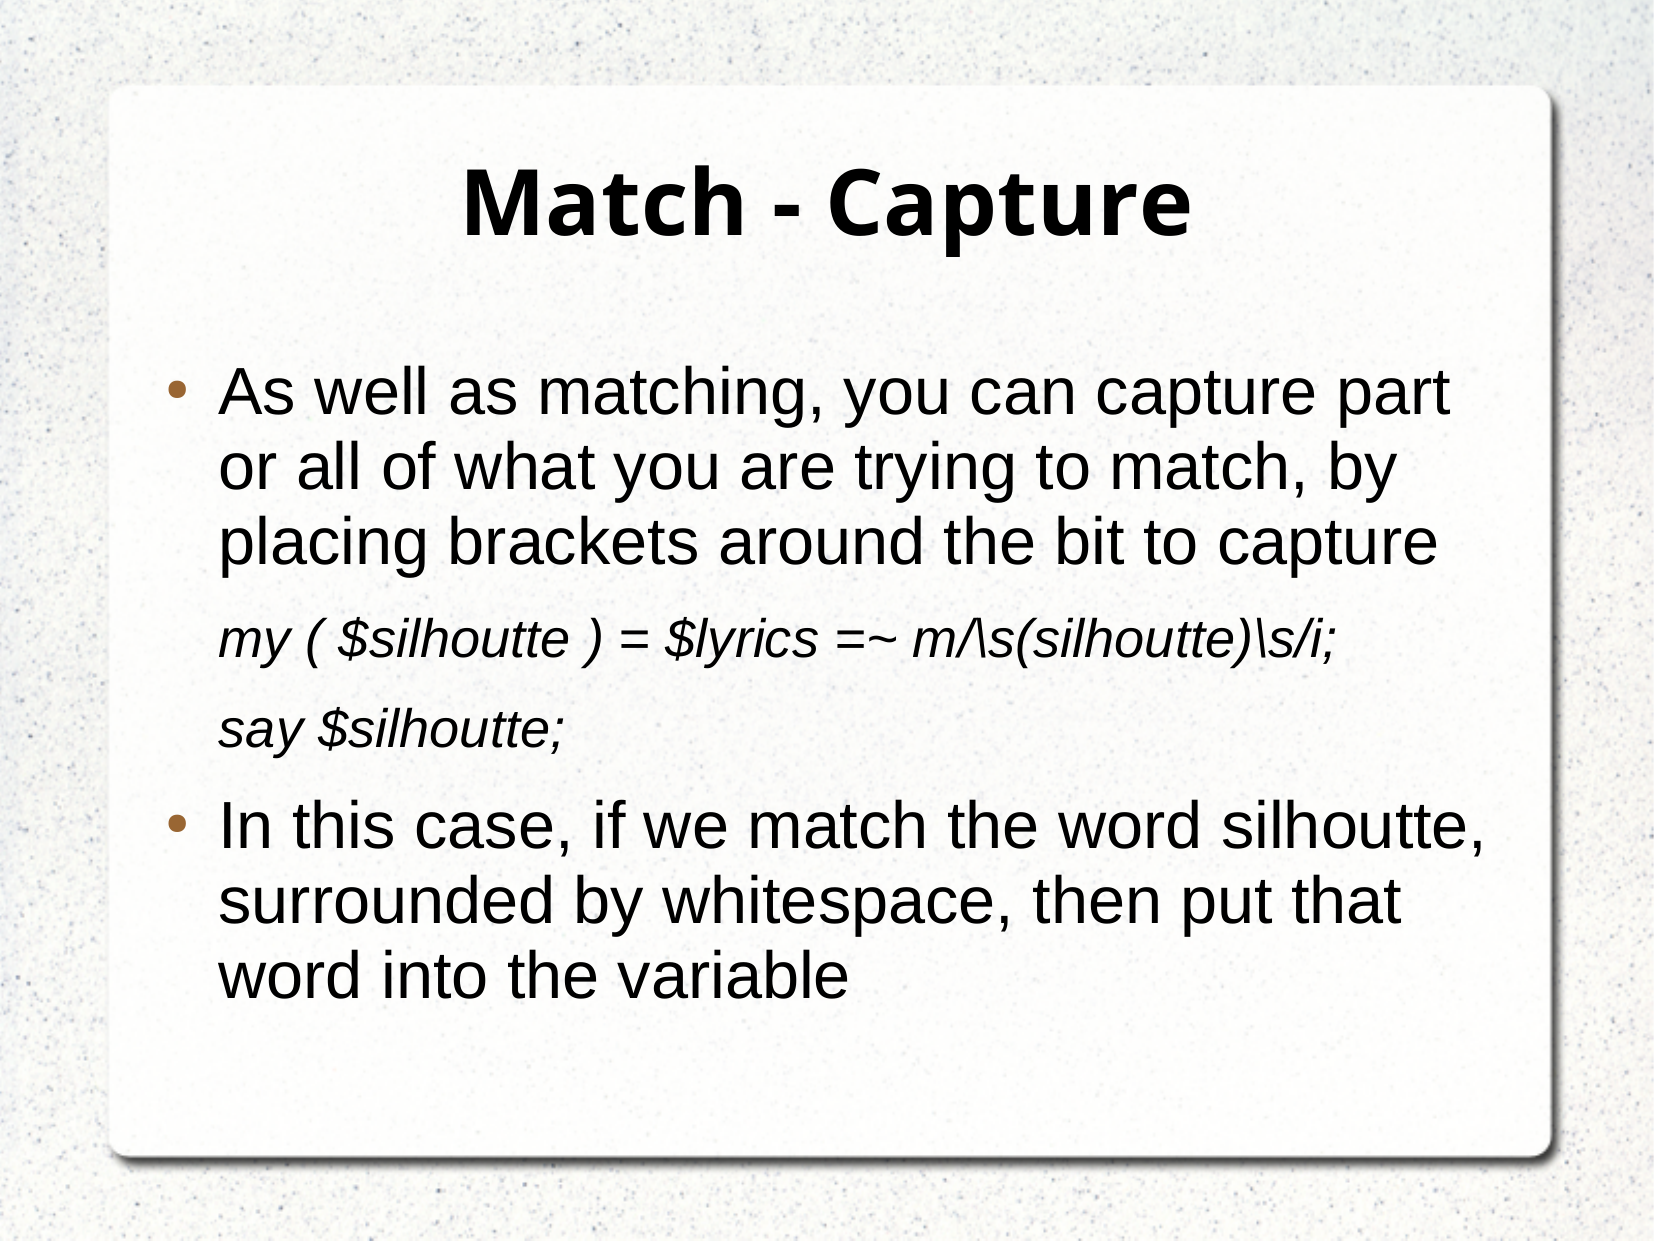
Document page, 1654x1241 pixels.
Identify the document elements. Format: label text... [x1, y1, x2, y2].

list As well as matching, you can capture part or all of what you are trying to match, by placing brackets around the bit to capture my ( $silhoutte ) = $lyrics =~ m/\s(silhoutte)\s/i; say $silhoutte; In this case, if we match the word silhoutte, surrounded by whitespace, then put that word into the variable [147, 354, 1506, 1012]
picture [0, 0, 1654, 1241]
title Match - Capture [118, 96, 1536, 304]
